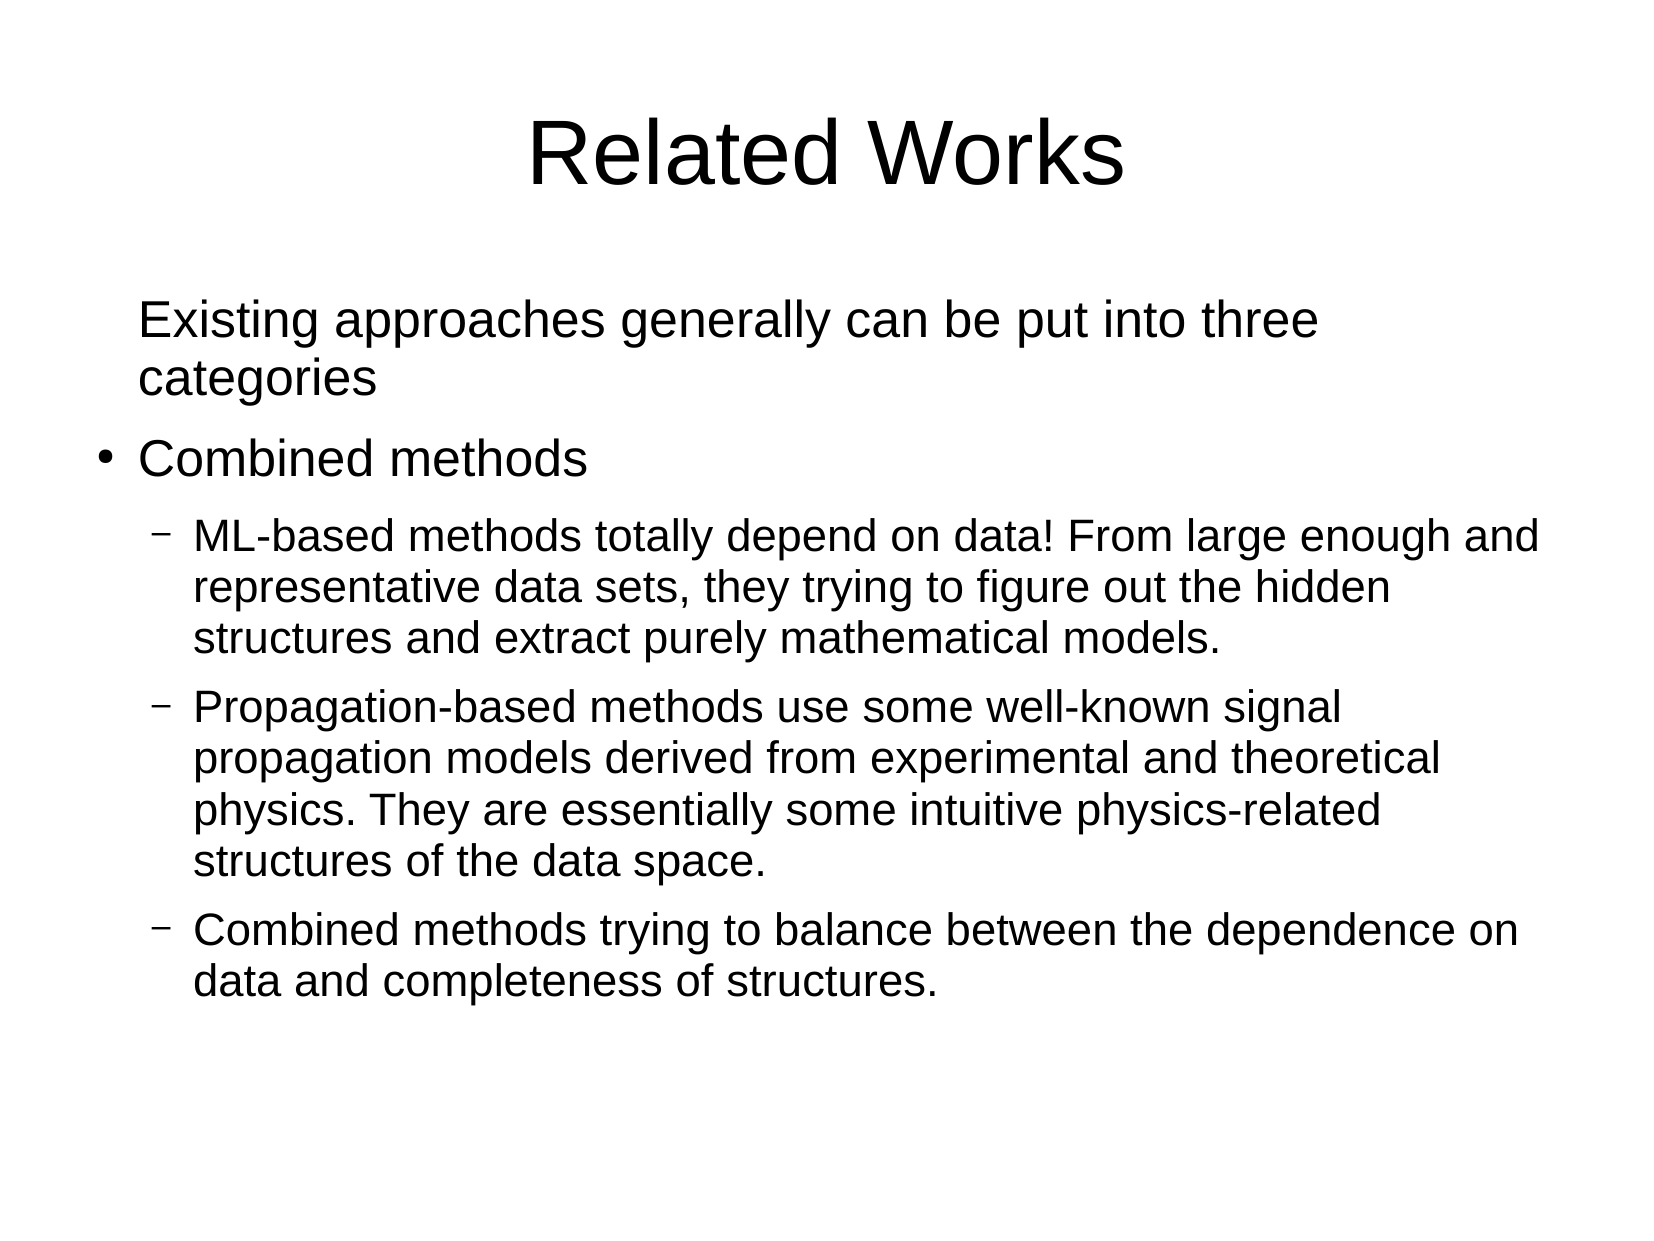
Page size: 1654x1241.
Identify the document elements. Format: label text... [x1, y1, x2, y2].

list Existing approaches generally can be put into three categories Combined methods ML-based methods totally depend on data! From large enough and representative data sets, they trying to figure out the hidden structures and extract purely mathematical models. Propagation-based methods use some well-known signal propagation models derived from experimental and theoretical physics. They are essentially some intuitive physics-related structures of the data space. Combined methods trying to balance between the dependence on data and completeness of structures. [82, 290, 1571, 1010]
title Related Works [82, 49, 1571, 257]
